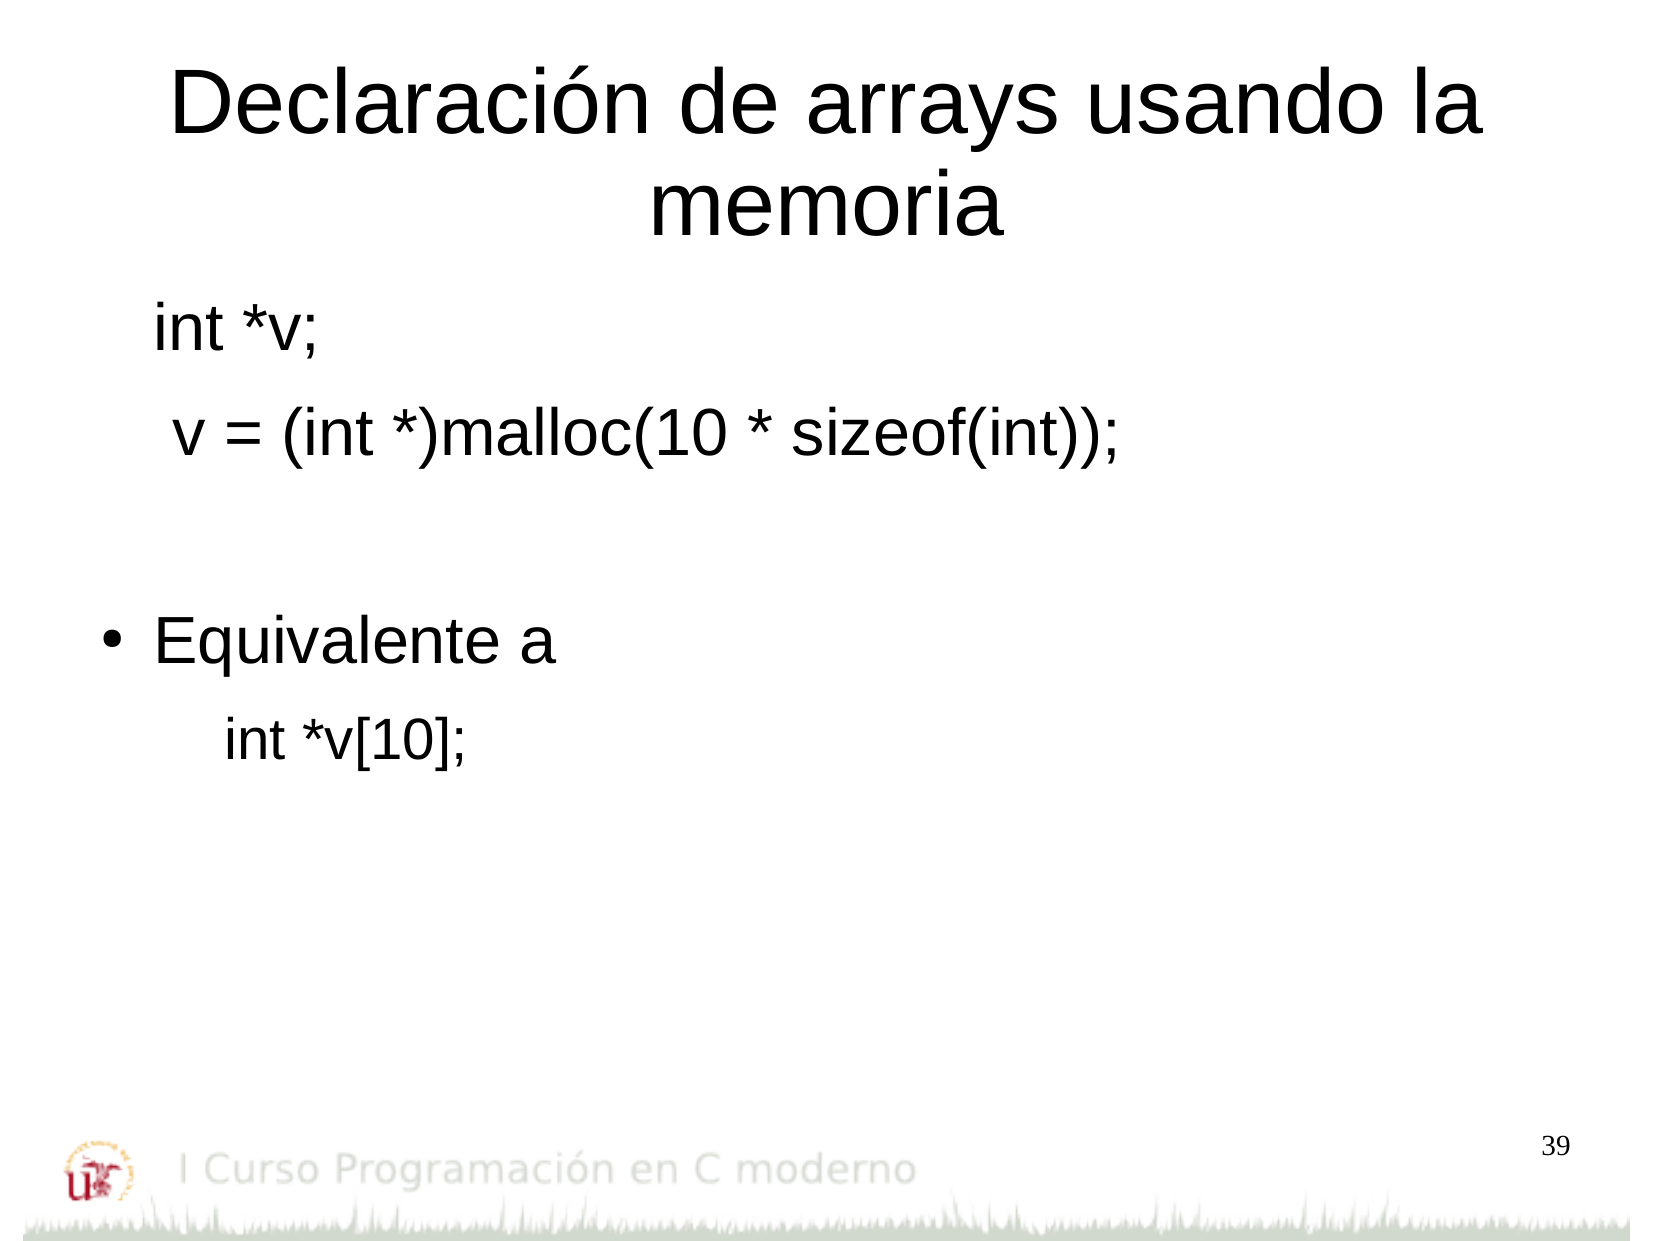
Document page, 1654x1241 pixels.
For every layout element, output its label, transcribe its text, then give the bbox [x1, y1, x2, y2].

list int *v; v = (int *)malloc(10 * sizeof(int)); Equivalente a int *v[10]; [82, 290, 1538, 1010]
picture [23, 1136, 1630, 1241]
title Declaración de arrays usando la memoria [82, 49, 1571, 257]
